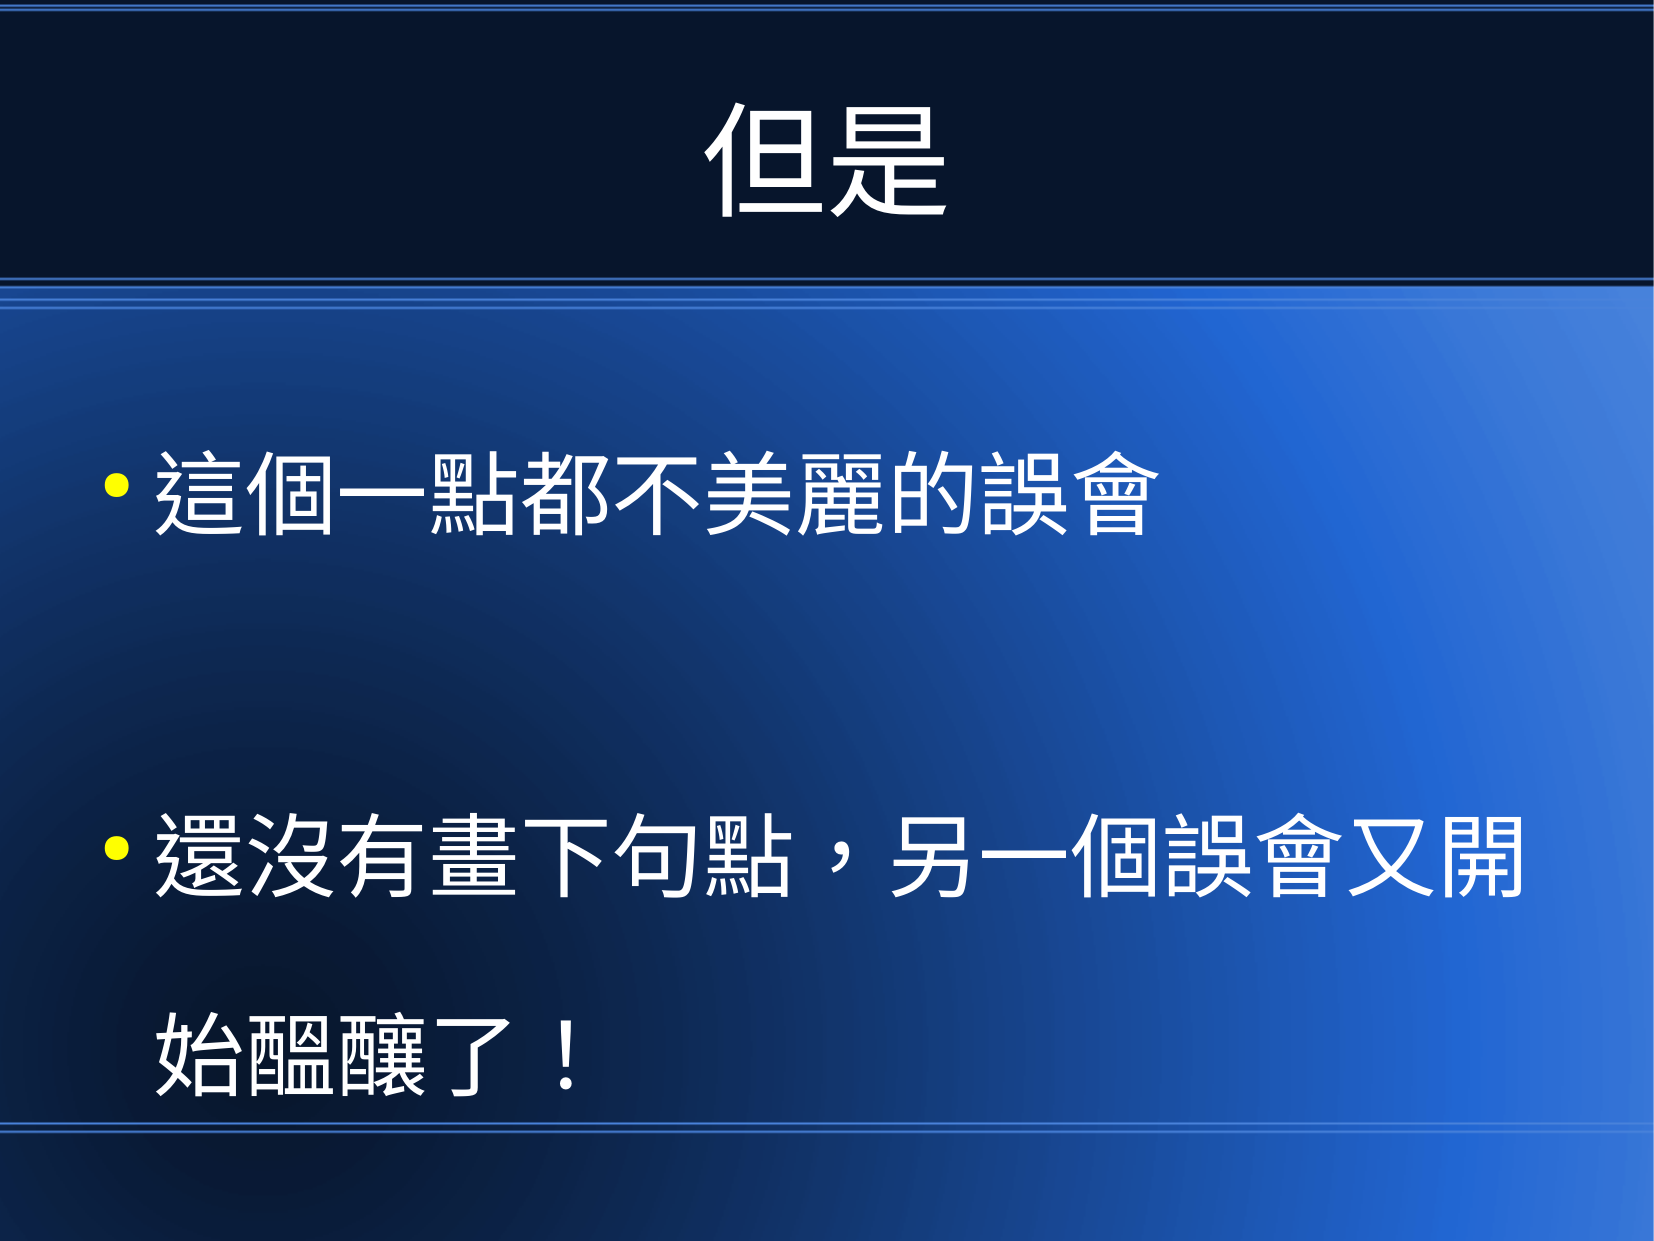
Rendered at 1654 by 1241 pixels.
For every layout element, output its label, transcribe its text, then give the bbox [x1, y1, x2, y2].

title 但是 [82, 49, 1571, 257]
picture [0, 0, 1654, 1241]
list 這個一點都不美麗的誤會 還沒有畫下句點，另一個誤會又開始醞釀了！ [82, 355, 1571, 1241]
